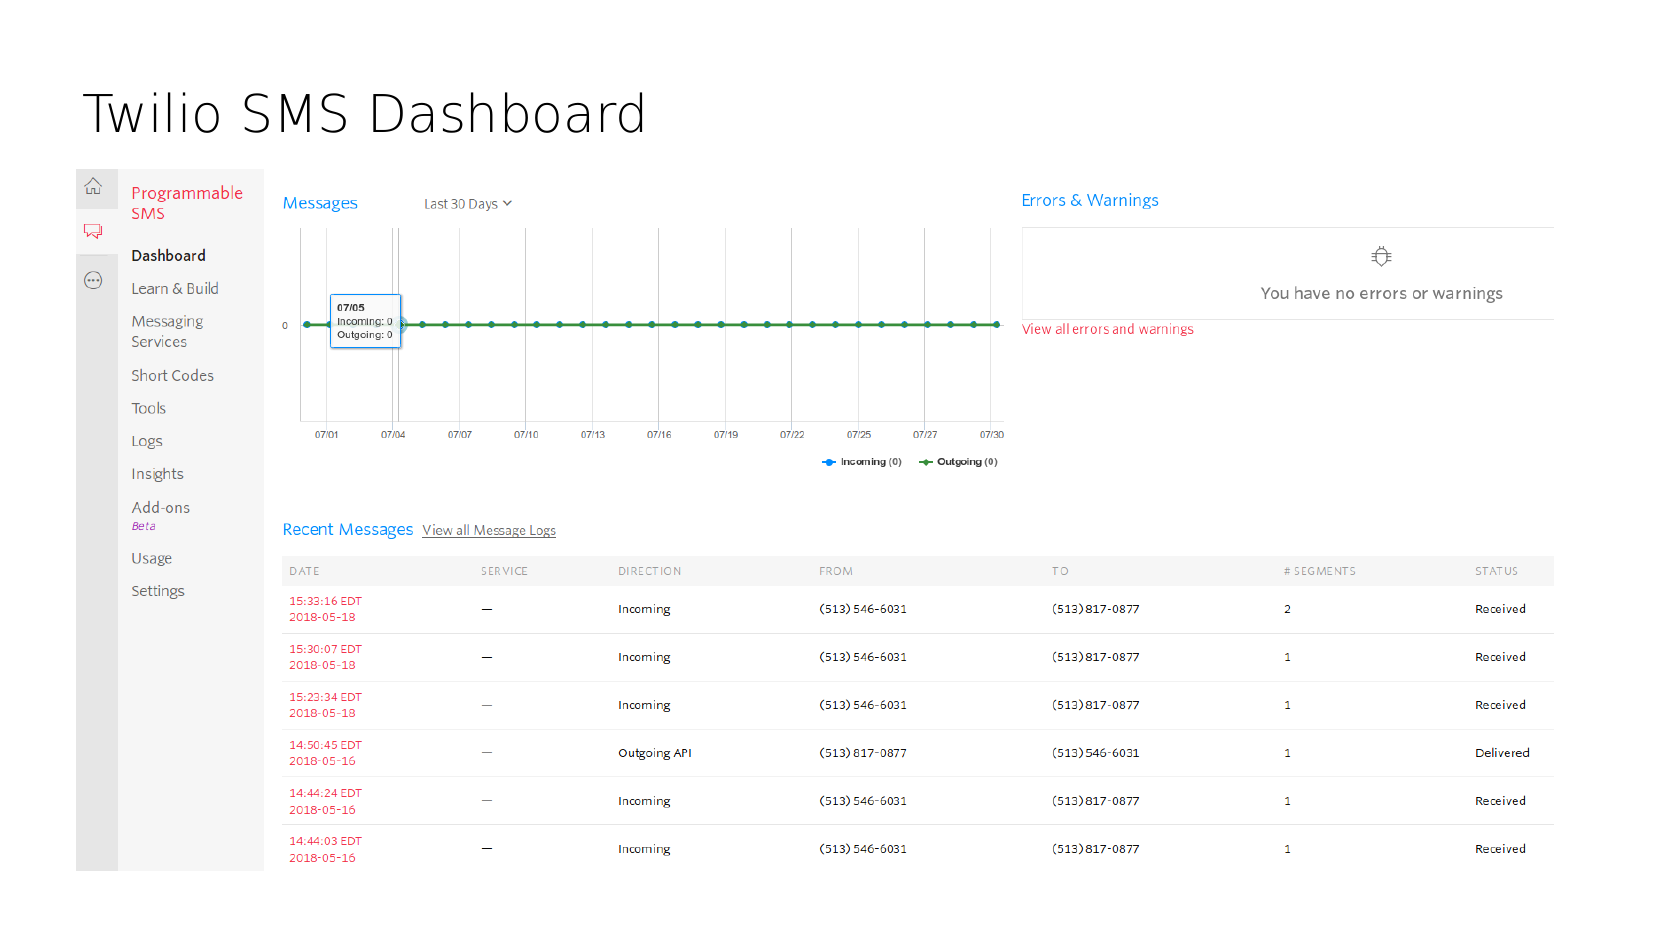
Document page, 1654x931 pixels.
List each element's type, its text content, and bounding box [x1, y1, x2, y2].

title Twilio SMS Dashboard [82, 37, 1571, 193]
picture [76, 169, 1554, 871]
